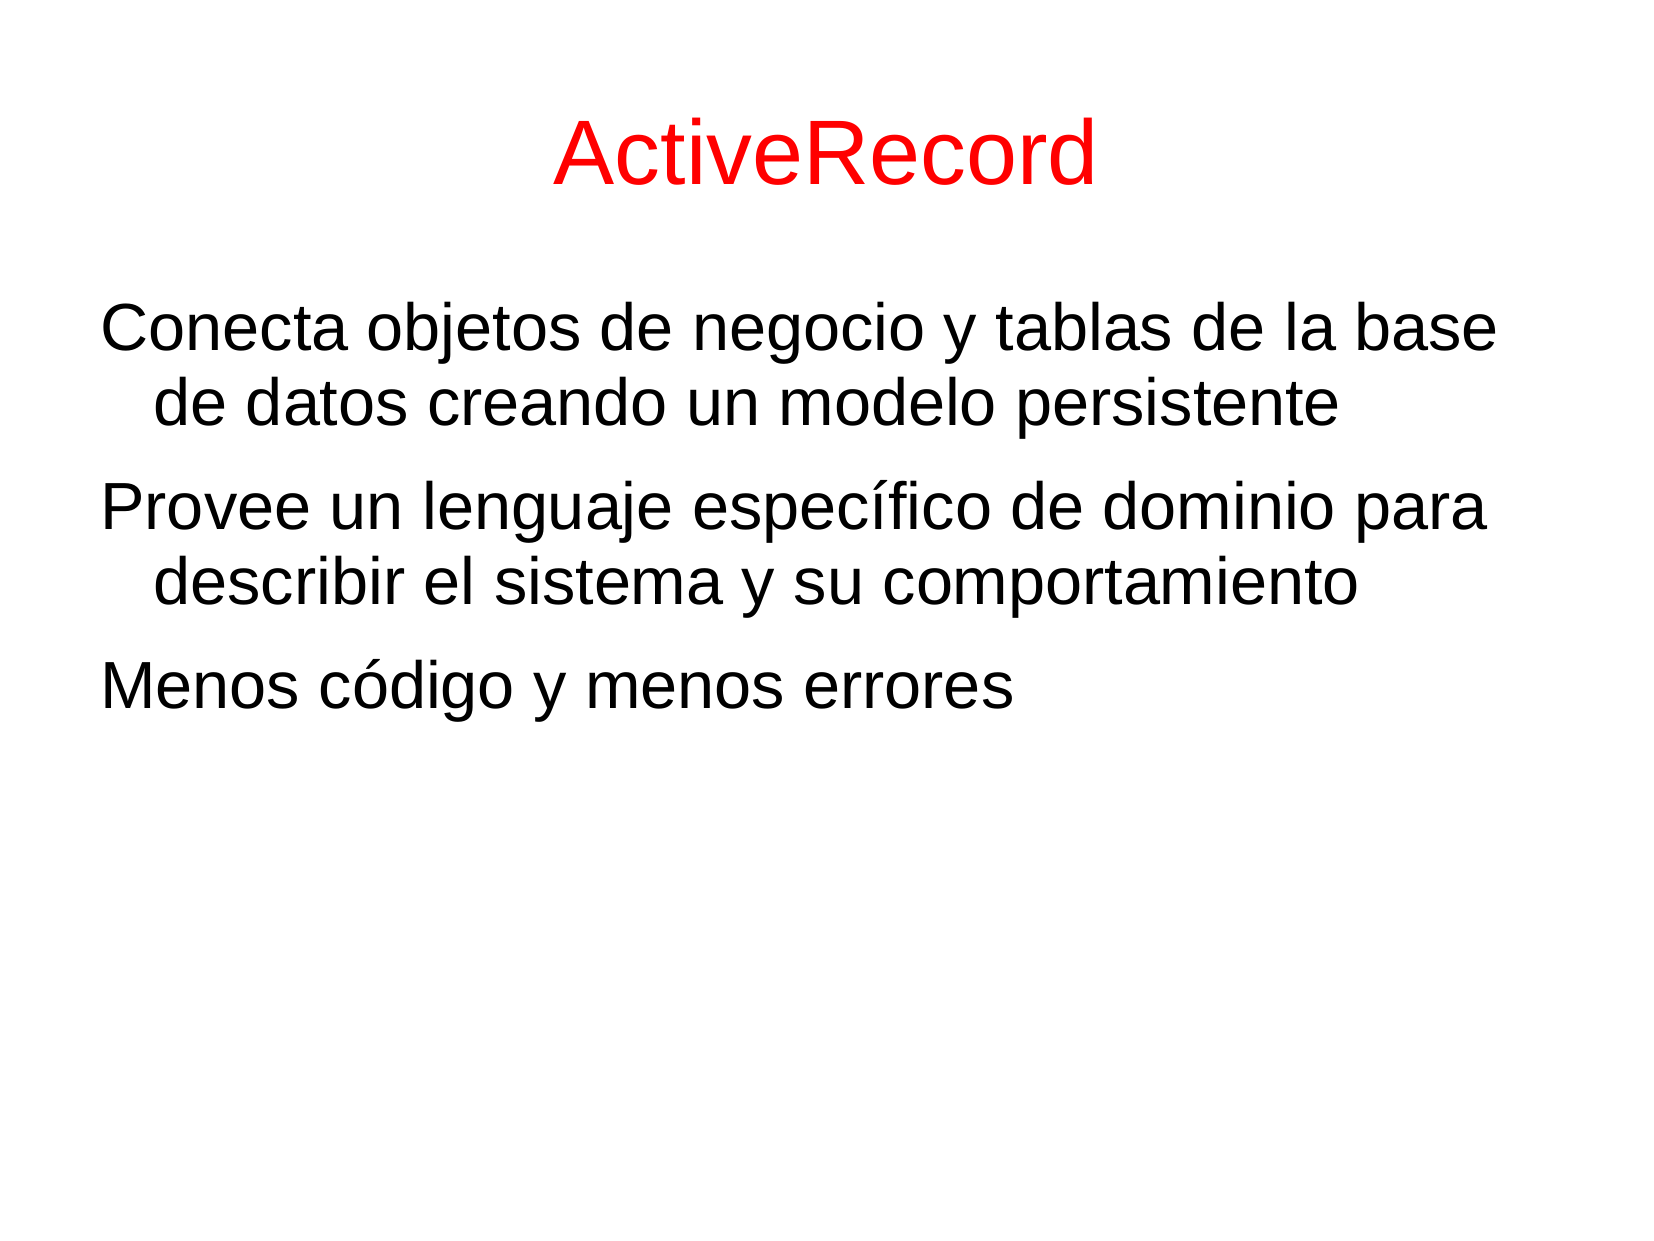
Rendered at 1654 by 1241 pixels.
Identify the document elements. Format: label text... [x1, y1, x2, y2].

title ActiveRecord [82, 49, 1571, 257]
list Conecta objetos de negocio y tablas de la base de datos creando un modelo persistente Provee un lenguaje específico de dominio para describir el sistema y su comportamiento Menos código y menos errores [82, 290, 1571, 1109]
